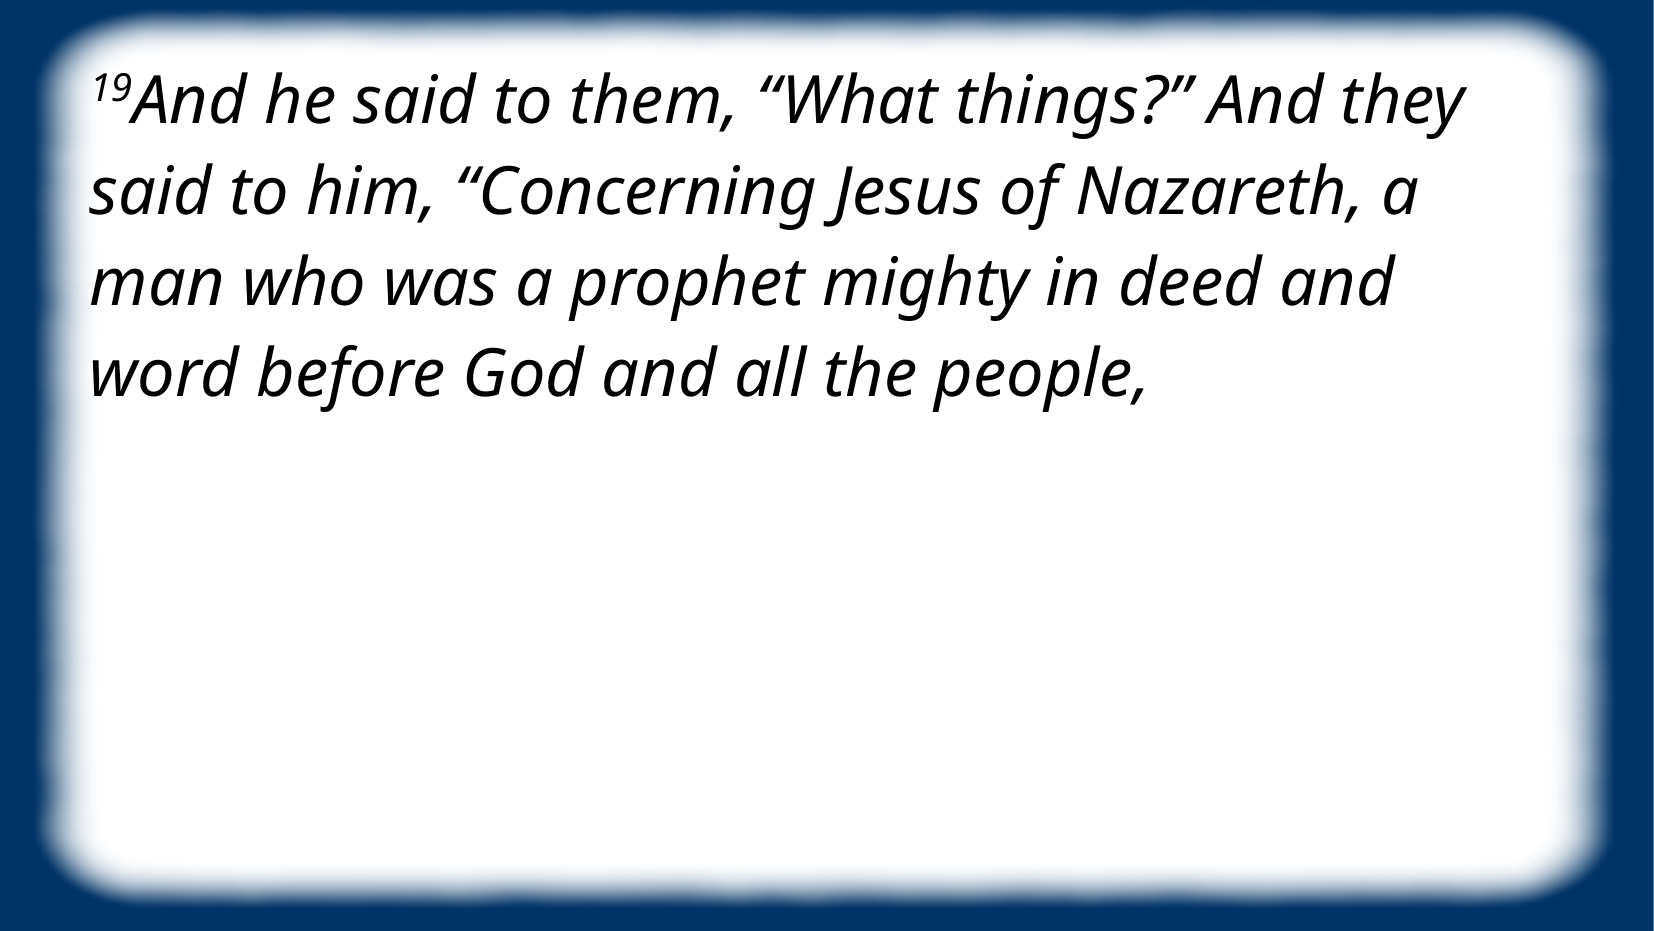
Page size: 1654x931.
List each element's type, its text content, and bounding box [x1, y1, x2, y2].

picture [0, 0, 1654, 931]
text_box 19And he said to them, “What things?” And they said to him, “Concerning Jesus of Nazareth, a man who was a prophet mighty in deed and word before God and all the people, [75, 45, 1561, 421]
